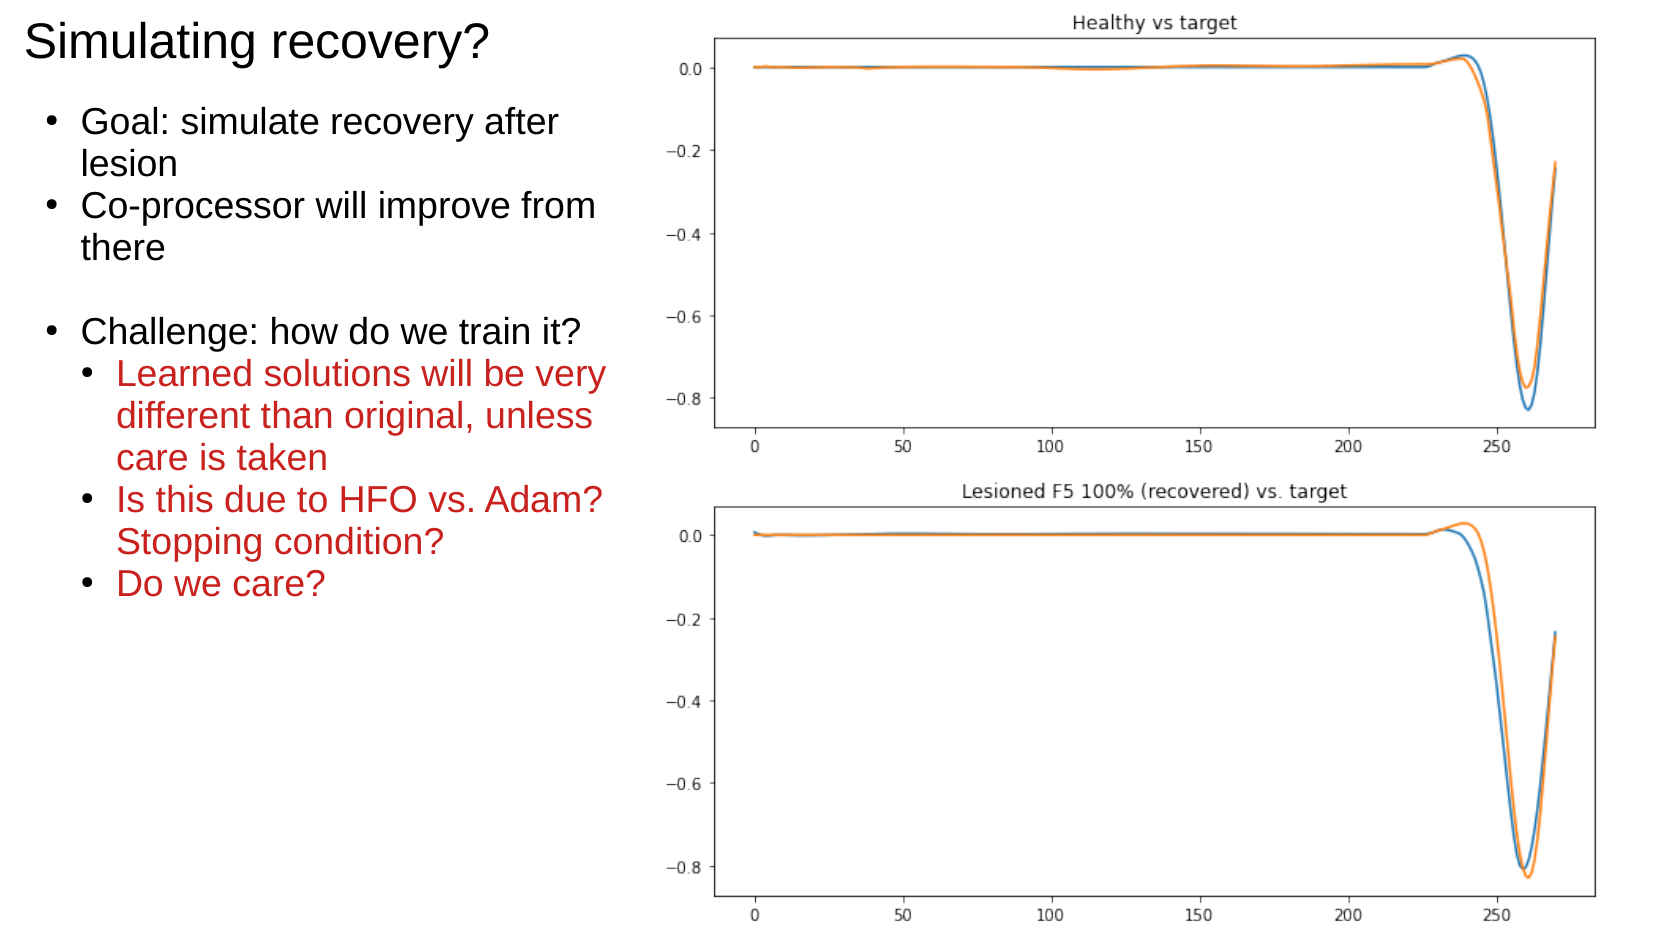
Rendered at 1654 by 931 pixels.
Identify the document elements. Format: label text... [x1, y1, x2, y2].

text_box Goal: simulate recovery after lesion Co-processor will improve from there Challenge: how do we train it? Learned solutions will be very different than original, unless care is taken Is this due to HFO vs. Adam? Stopping condition? Do we care? [30, 93, 654, 627]
text_box Simulating recovery? [9, 6, 646, 133]
picture [654, 3, 1606, 931]
